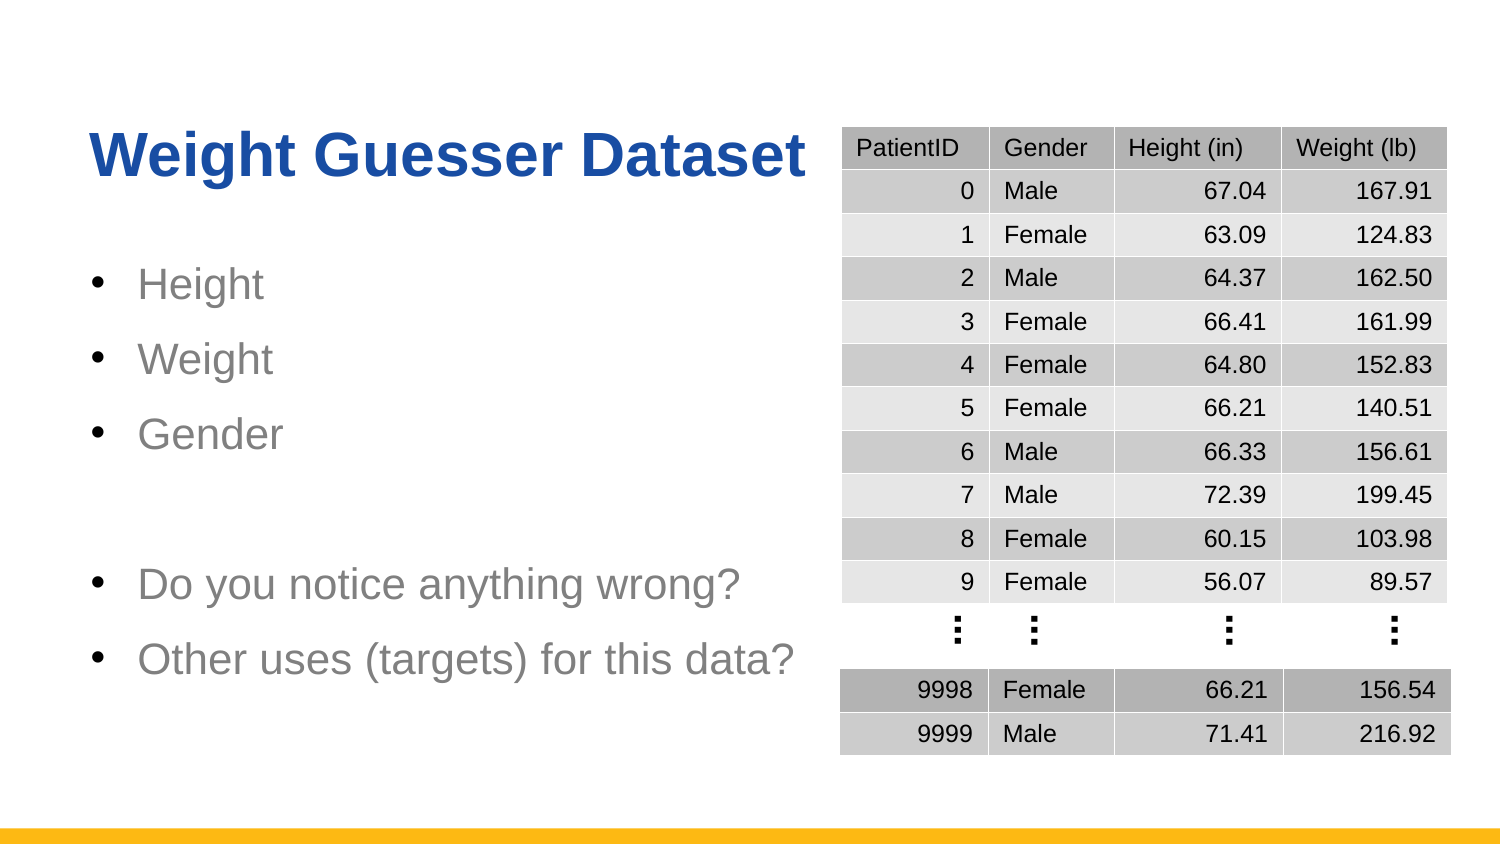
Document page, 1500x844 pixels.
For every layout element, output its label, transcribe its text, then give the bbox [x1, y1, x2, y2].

table_cell Male [990, 431, 1114, 473]
table_cell 103.98 [1282, 518, 1447, 560]
table_cell 72.39 [1115, 474, 1281, 517]
table_header 66.21 [1115, 669, 1283, 712]
table_cell 1 [842, 214, 989, 256]
table_cell Female [990, 344, 1114, 386]
text_box Weight Guesser Dataset [75, 0, 1425, 197]
text_box Height Weight Gender Do you notice anything wrong? Other uses (targets) for this data? [75, 197, 1425, 687]
table_cell 64.80 [1115, 344, 1281, 386]
table_cell 140.51 [1282, 387, 1447, 430]
table_cell 8 [842, 518, 989, 560]
table_cell 0 [842, 170, 989, 213]
table_cell Male [990, 474, 1114, 517]
table_cell 6 [842, 431, 989, 473]
table_cell 156.61 [1282, 431, 1447, 473]
table_cell Male [990, 170, 1114, 213]
table_cell 64.37 [1115, 257, 1281, 300]
table_cell Female [990, 561, 1114, 603]
table_header PatientID [842, 127, 989, 169]
table_cell Female [990, 301, 1114, 343]
text_box ... [938, 598, 1000, 663]
table_cell 71.41 [1115, 713, 1283, 755]
table_cell 9 [842, 561, 989, 603]
table_cell 63.09 [1115, 214, 1281, 256]
table_cell Male [989, 713, 1114, 755]
table_cell 3 [842, 301, 989, 343]
table_cell 167.91 [1282, 170, 1447, 213]
text_box ... [1210, 598, 1272, 663]
table_cell 67.04 [1115, 170, 1281, 213]
table_cell 2 [842, 257, 989, 300]
table_header 9998 [840, 669, 988, 712]
table_cell Female [990, 518, 1114, 560]
table_cell 152.83 [1282, 344, 1447, 386]
table_cell 199.45 [1282, 474, 1447, 517]
table_cell 216.92 [1284, 713, 1451, 755]
table_cell 162.50 [1282, 257, 1447, 300]
table_header Female [989, 669, 1114, 712]
table_header Gender [990, 127, 1114, 169]
table_cell 66.21 [1115, 387, 1281, 430]
table_cell 66.41 [1115, 301, 1281, 343]
table_cell Female [990, 387, 1114, 430]
table_header Height (in) [1115, 127, 1281, 169]
table_cell 5 [842, 387, 989, 430]
table_cell 66.33 [1115, 431, 1281, 473]
table_cell 9999 [840, 713, 988, 755]
text_box ... [1015, 598, 1077, 663]
table_header Weight (lb) [1282, 127, 1447, 169]
table_cell 161.99 [1282, 301, 1447, 343]
table_header 156.54 [1284, 669, 1451, 712]
table_cell 89.57 [1282, 561, 1447, 603]
table_cell Female [990, 214, 1114, 256]
table_cell 60.15 [1115, 518, 1281, 560]
table_cell 56.07 [1115, 561, 1281, 603]
table_cell Male [990, 257, 1114, 300]
table_cell 124.83 [1282, 214, 1447, 256]
table_cell 4 [842, 344, 989, 386]
table_cell 7 [842, 474, 989, 517]
text_box ... [1375, 598, 1437, 663]
